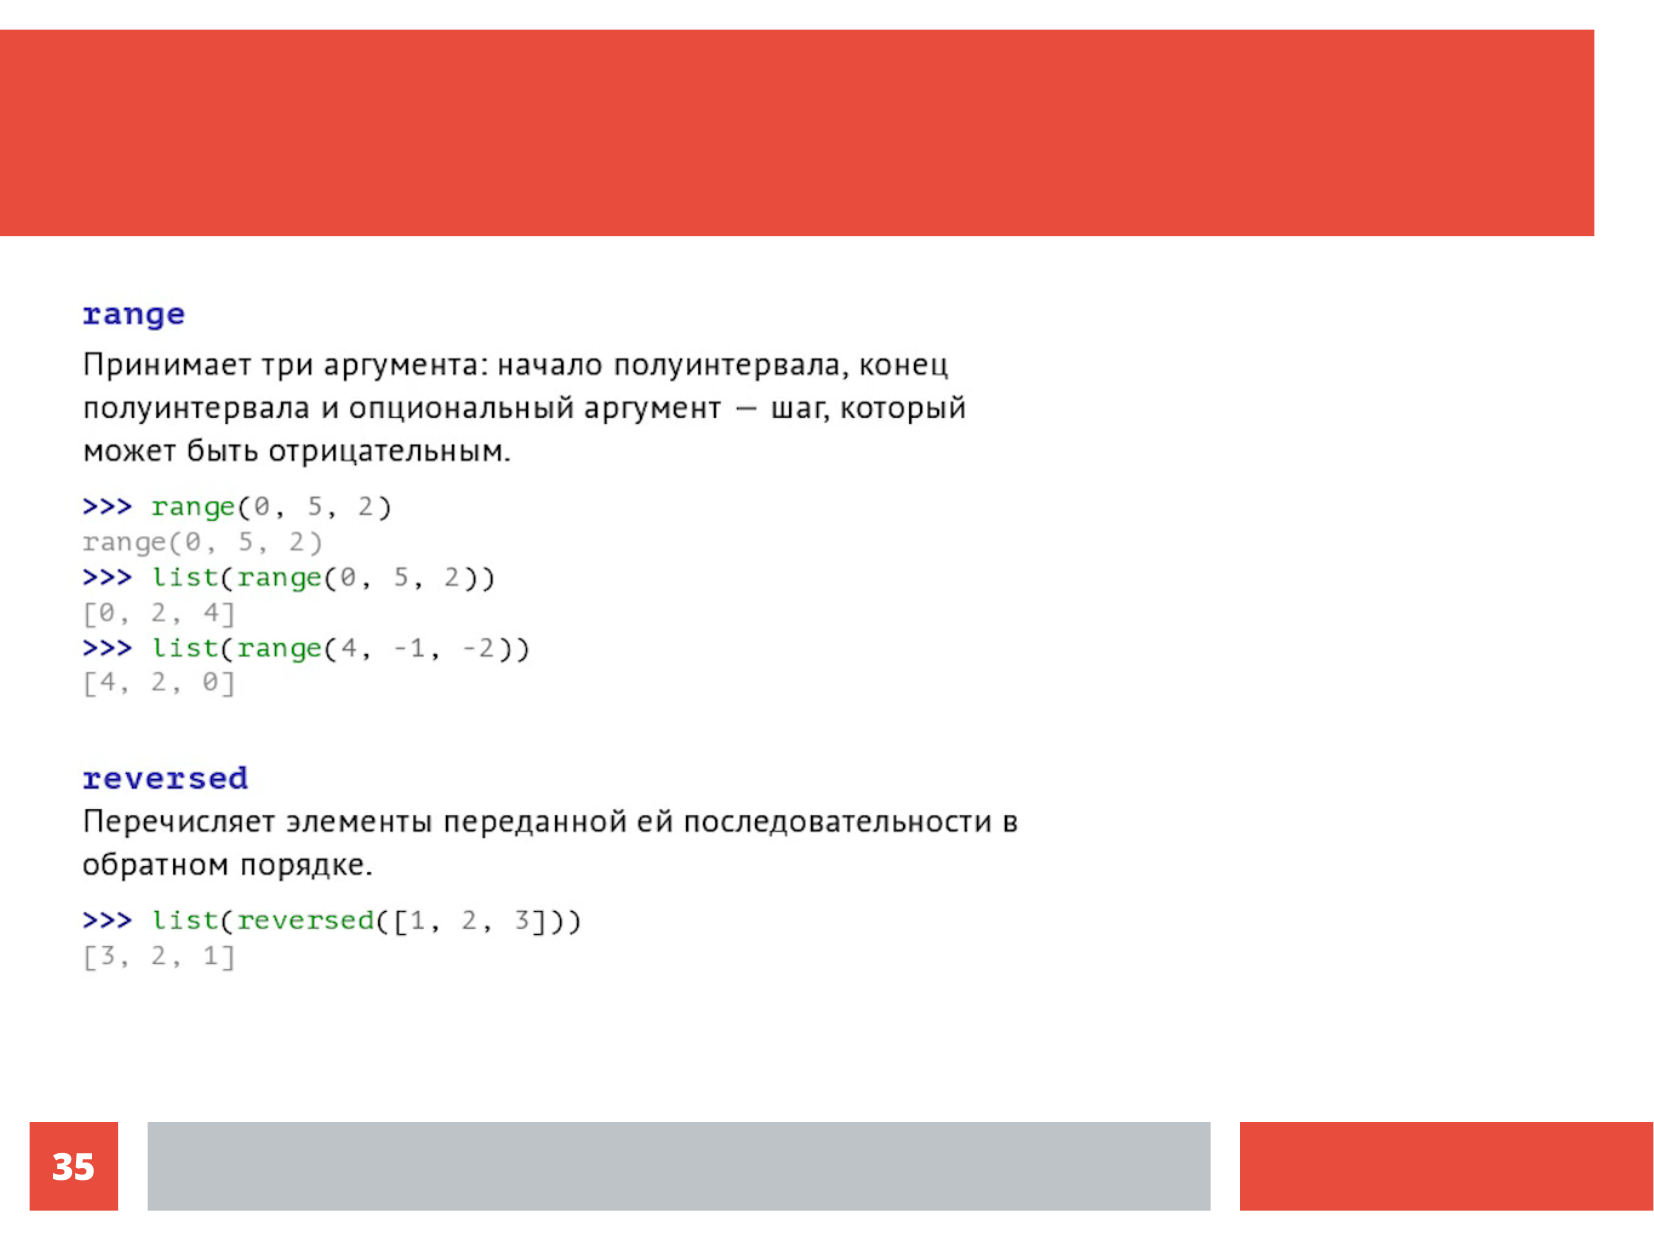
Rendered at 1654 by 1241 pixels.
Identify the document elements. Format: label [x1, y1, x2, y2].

picture [35, 252, 1051, 1021]
